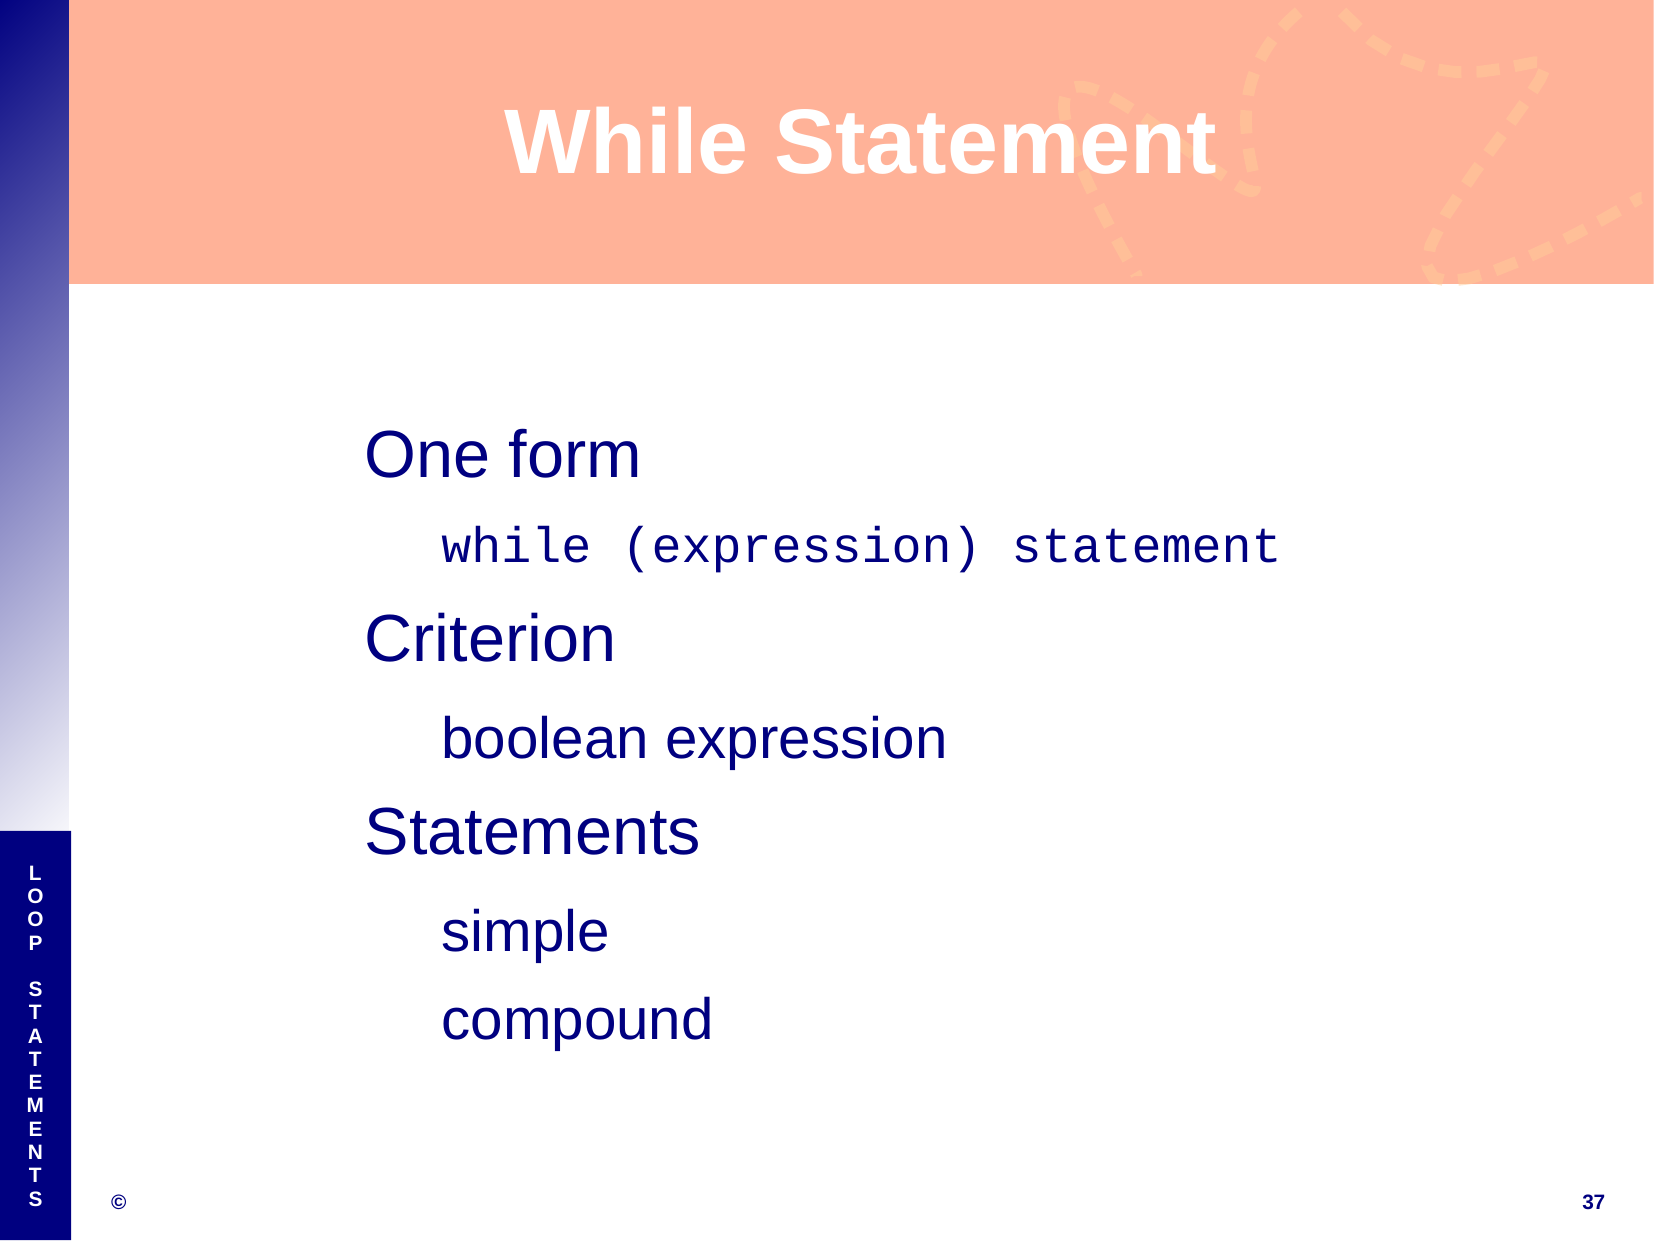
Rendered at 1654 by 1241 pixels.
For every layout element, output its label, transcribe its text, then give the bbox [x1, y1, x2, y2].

list One form while (expression) statement Criterion boolean expression Statements simple compound [346, 416, 1378, 1087]
title While Statement [106, 37, 1617, 246]
text_box L O O P S T A T E M E N T S [0, 830, 71, 1241]
